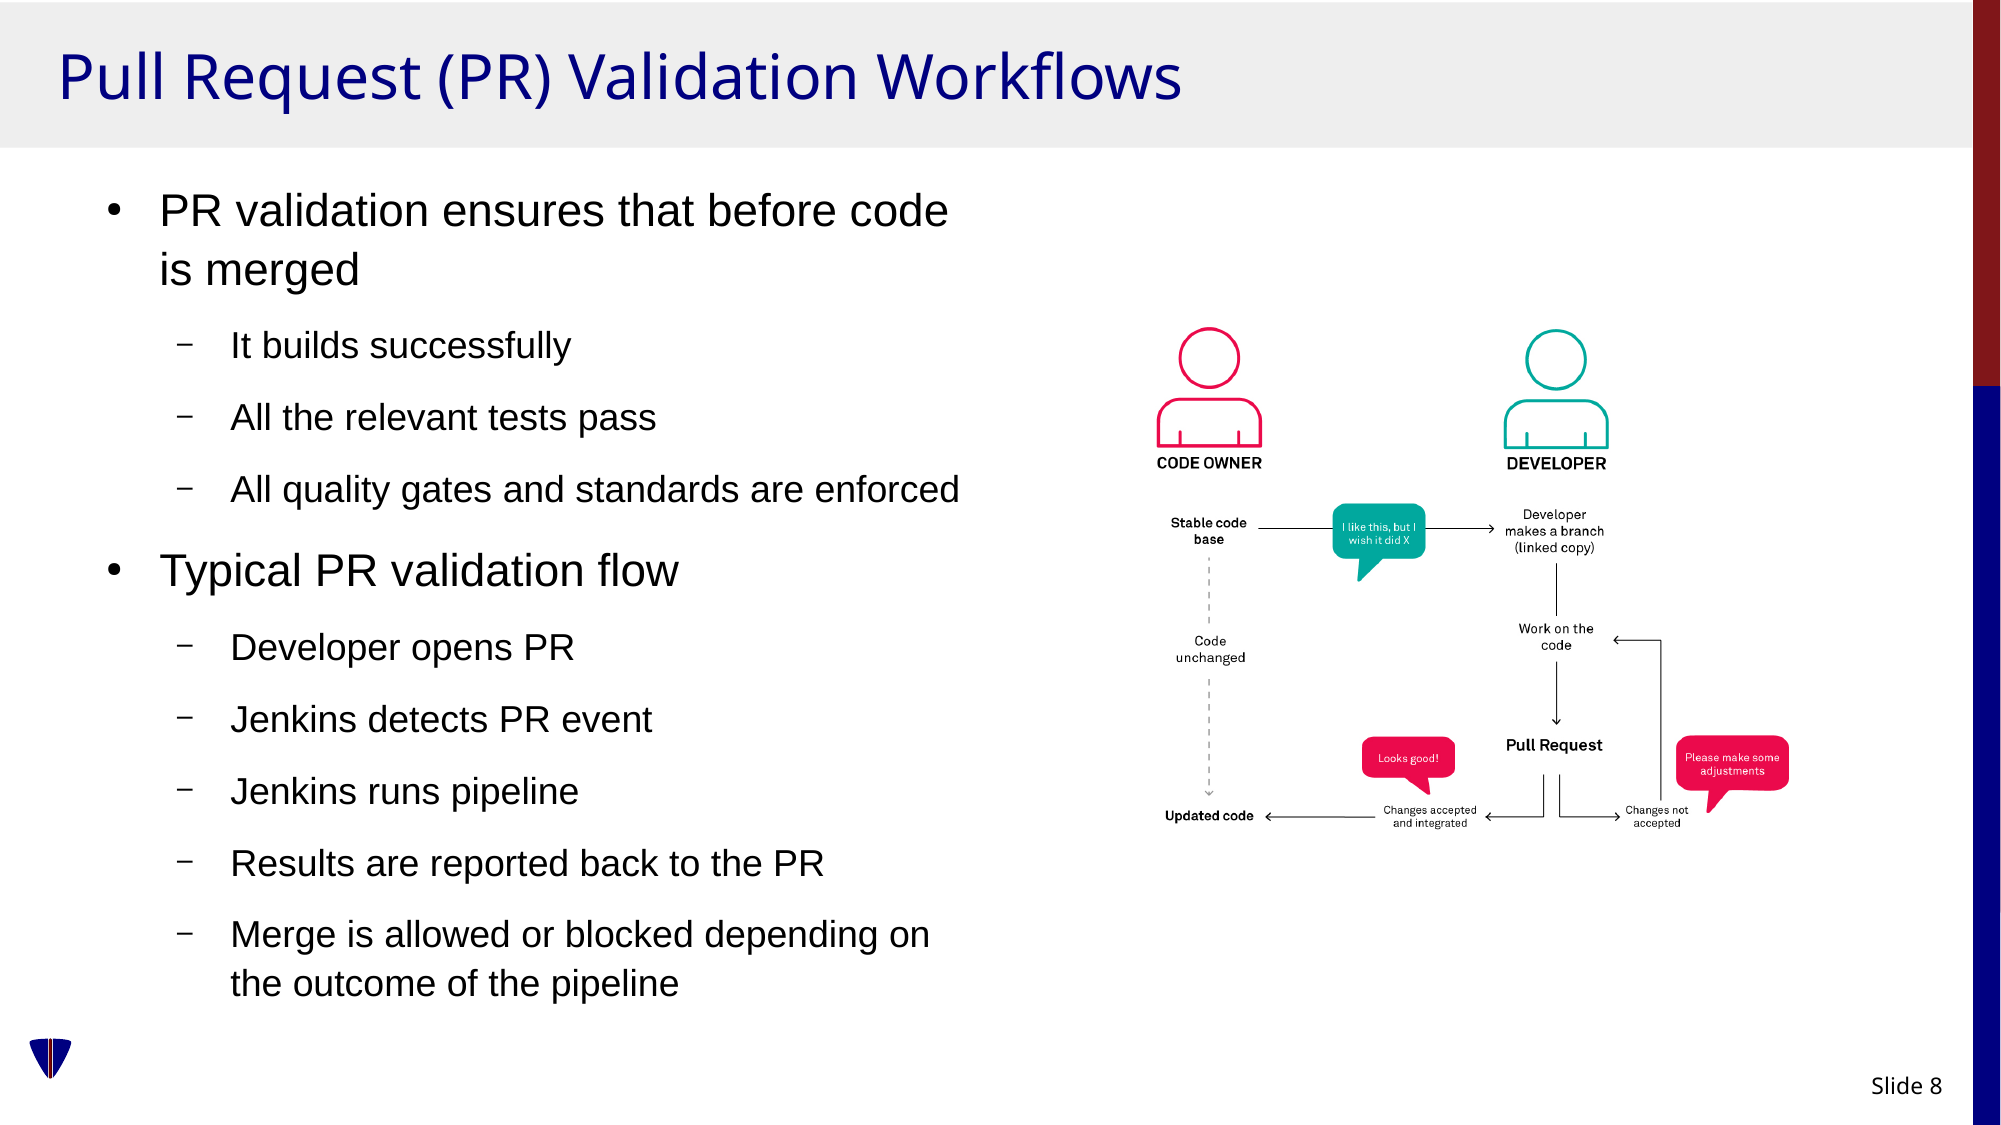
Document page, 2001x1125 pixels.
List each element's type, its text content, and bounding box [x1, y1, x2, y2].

title Pull Request (PR) Validation Workflows [0, 2, 1973, 148]
picture [1151, 295, 1789, 864]
list PR validation ensures that before code is merged It builds successfully All the relevant tests pass All quality gates and standards are enforced Typical PR validation flow Developer opens PR Jenkins detects PR event Jenkins runs pipeline Results are reported back to the PR Merge is allowed or blocked depending on the outcome of the pipeline [88, 177, 975, 1034]
